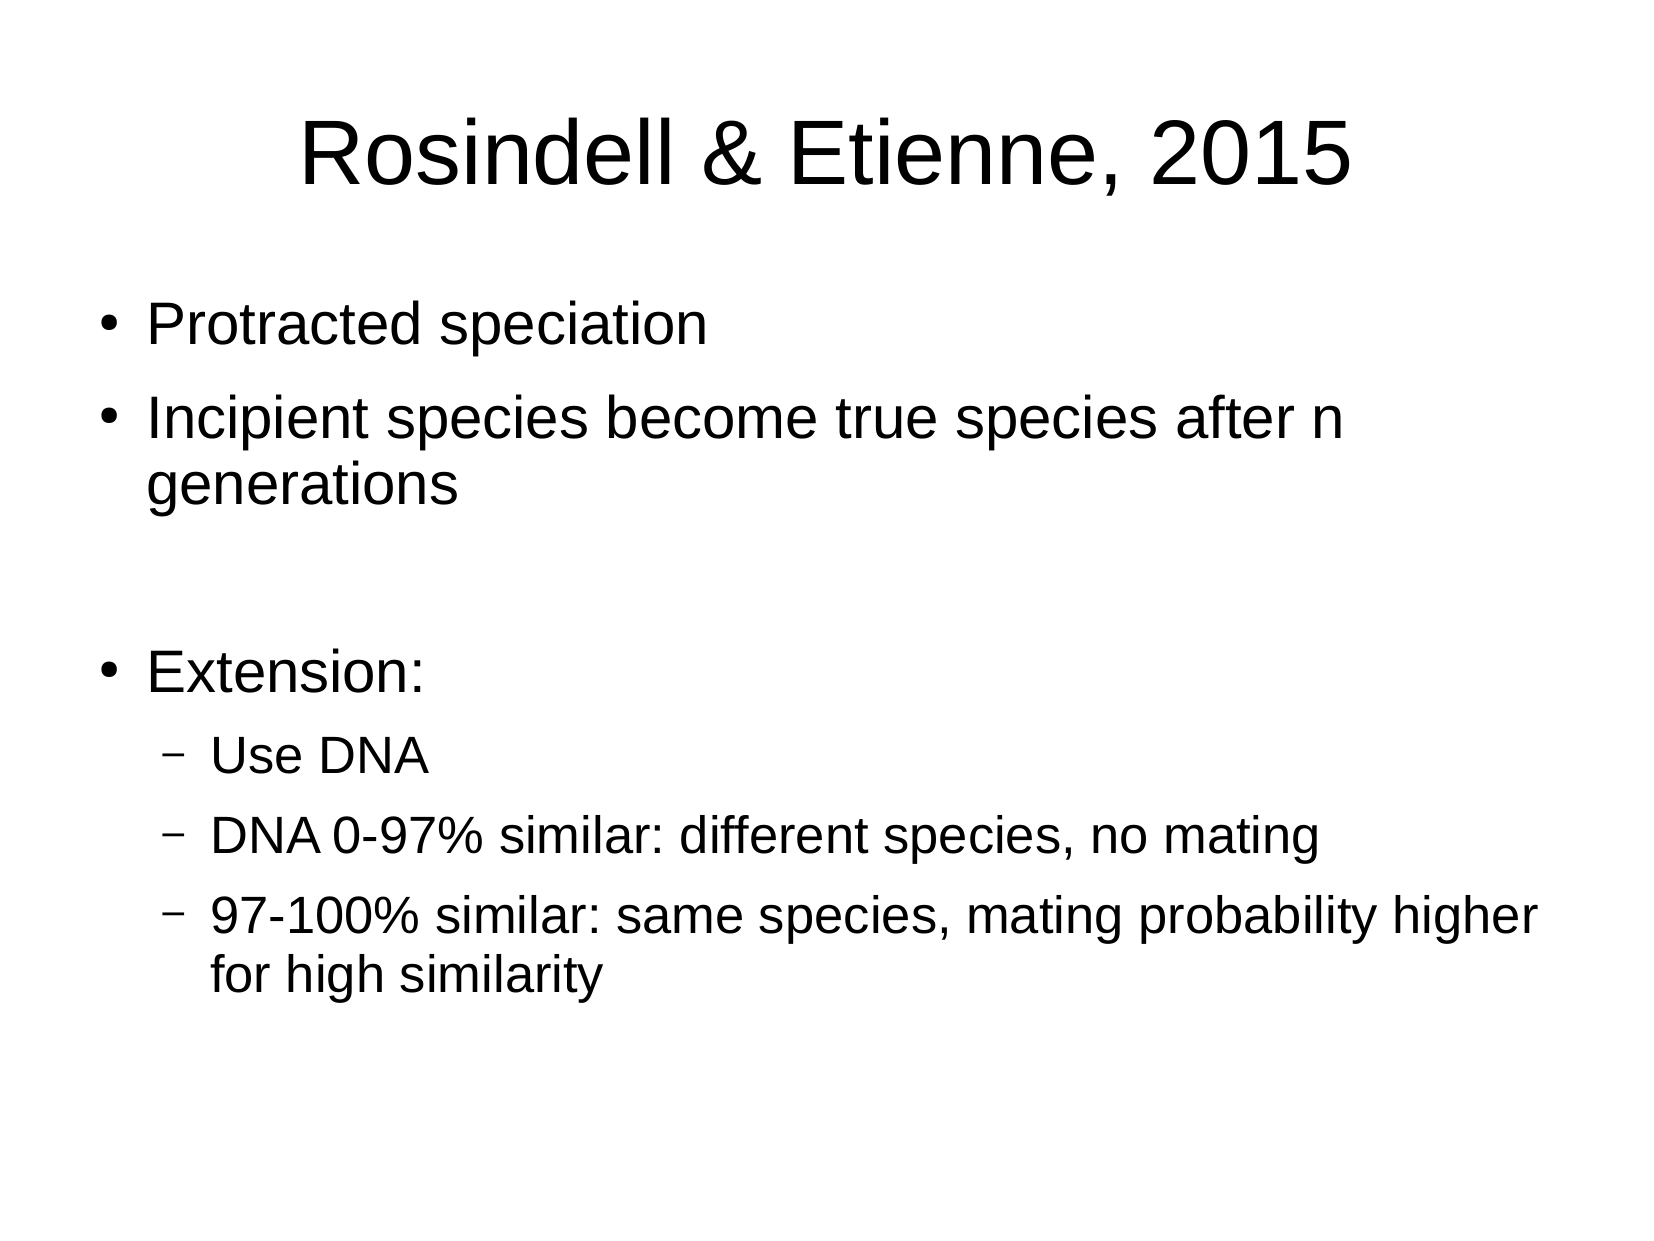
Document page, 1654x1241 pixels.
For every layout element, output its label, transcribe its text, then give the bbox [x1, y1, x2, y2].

list Protracted speciation Incipient species become true species after n generations Extension: Use DNA DNA 0-97% similar: different species, no mating 97-100% similar: same species, mating probability higher for high similarity [82, 290, 1571, 1010]
title Rosindell & Etienne, 2015 [82, 49, 1571, 257]
